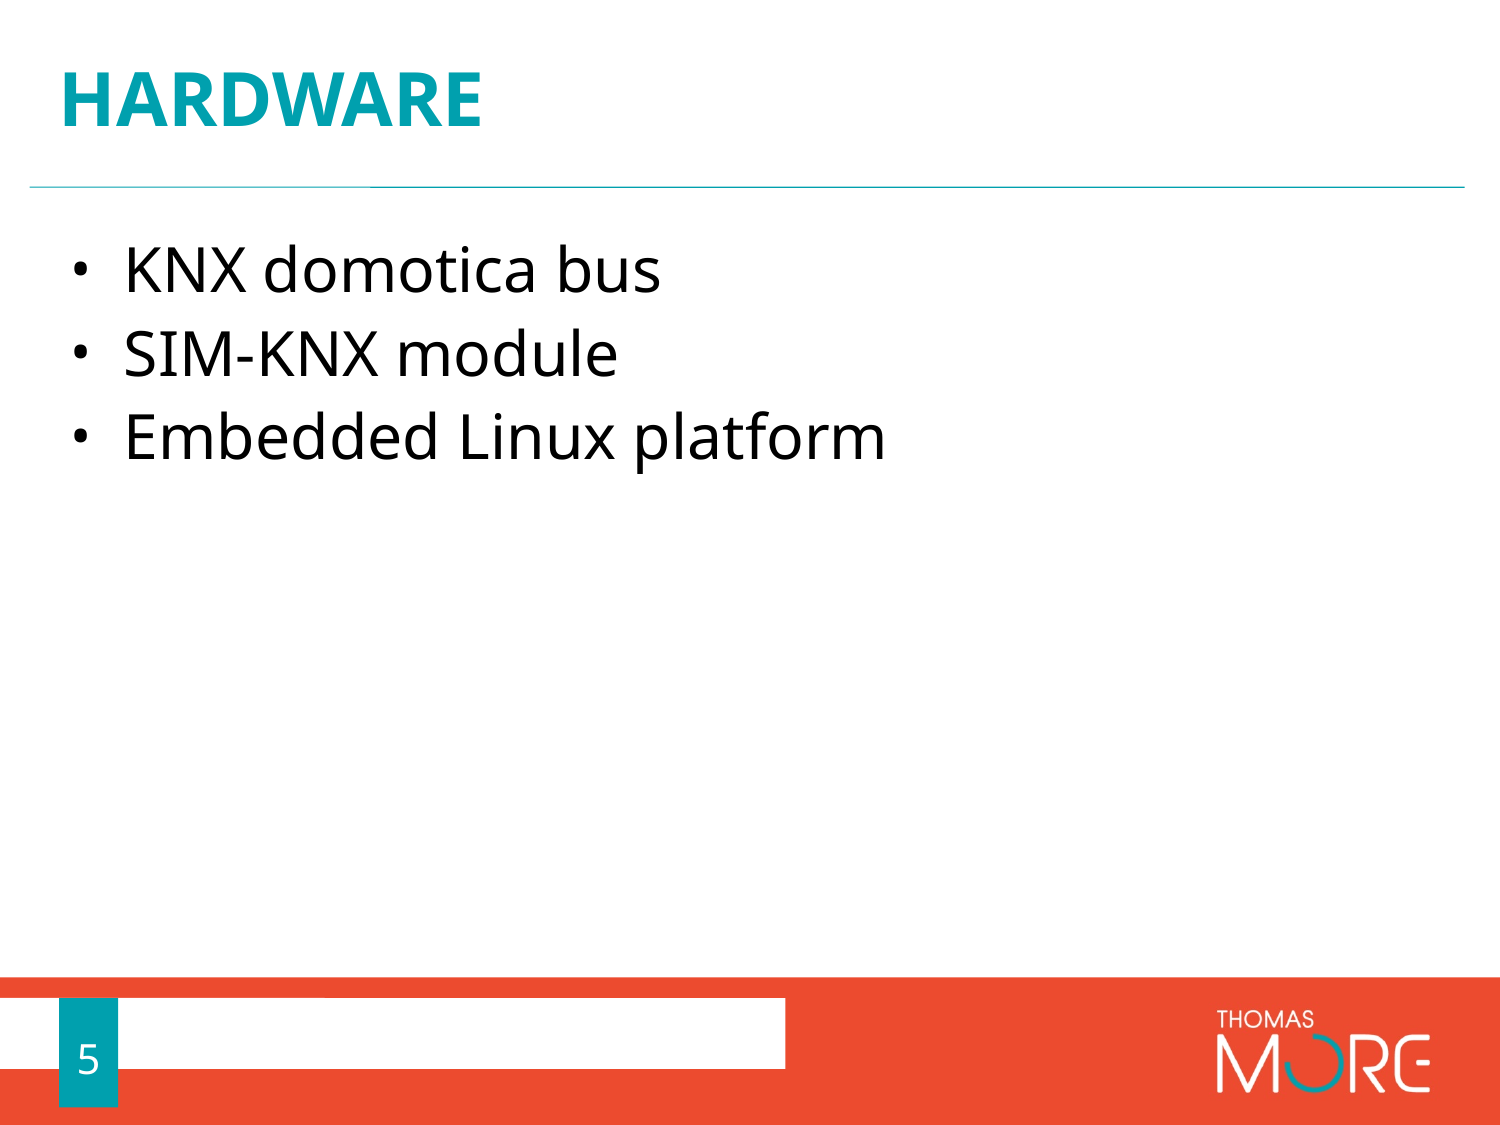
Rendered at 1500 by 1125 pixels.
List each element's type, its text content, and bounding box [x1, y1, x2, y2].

footer [123, 998, 786, 1069]
picture [1187, 980, 1459, 1122]
list KNX domotica bus SIM-KNX module Embedded Linux platform [0, 188, 1500, 916]
title hardware [0, 0, 1500, 188]
slide_number <number> [59, 998, 119, 1108]
